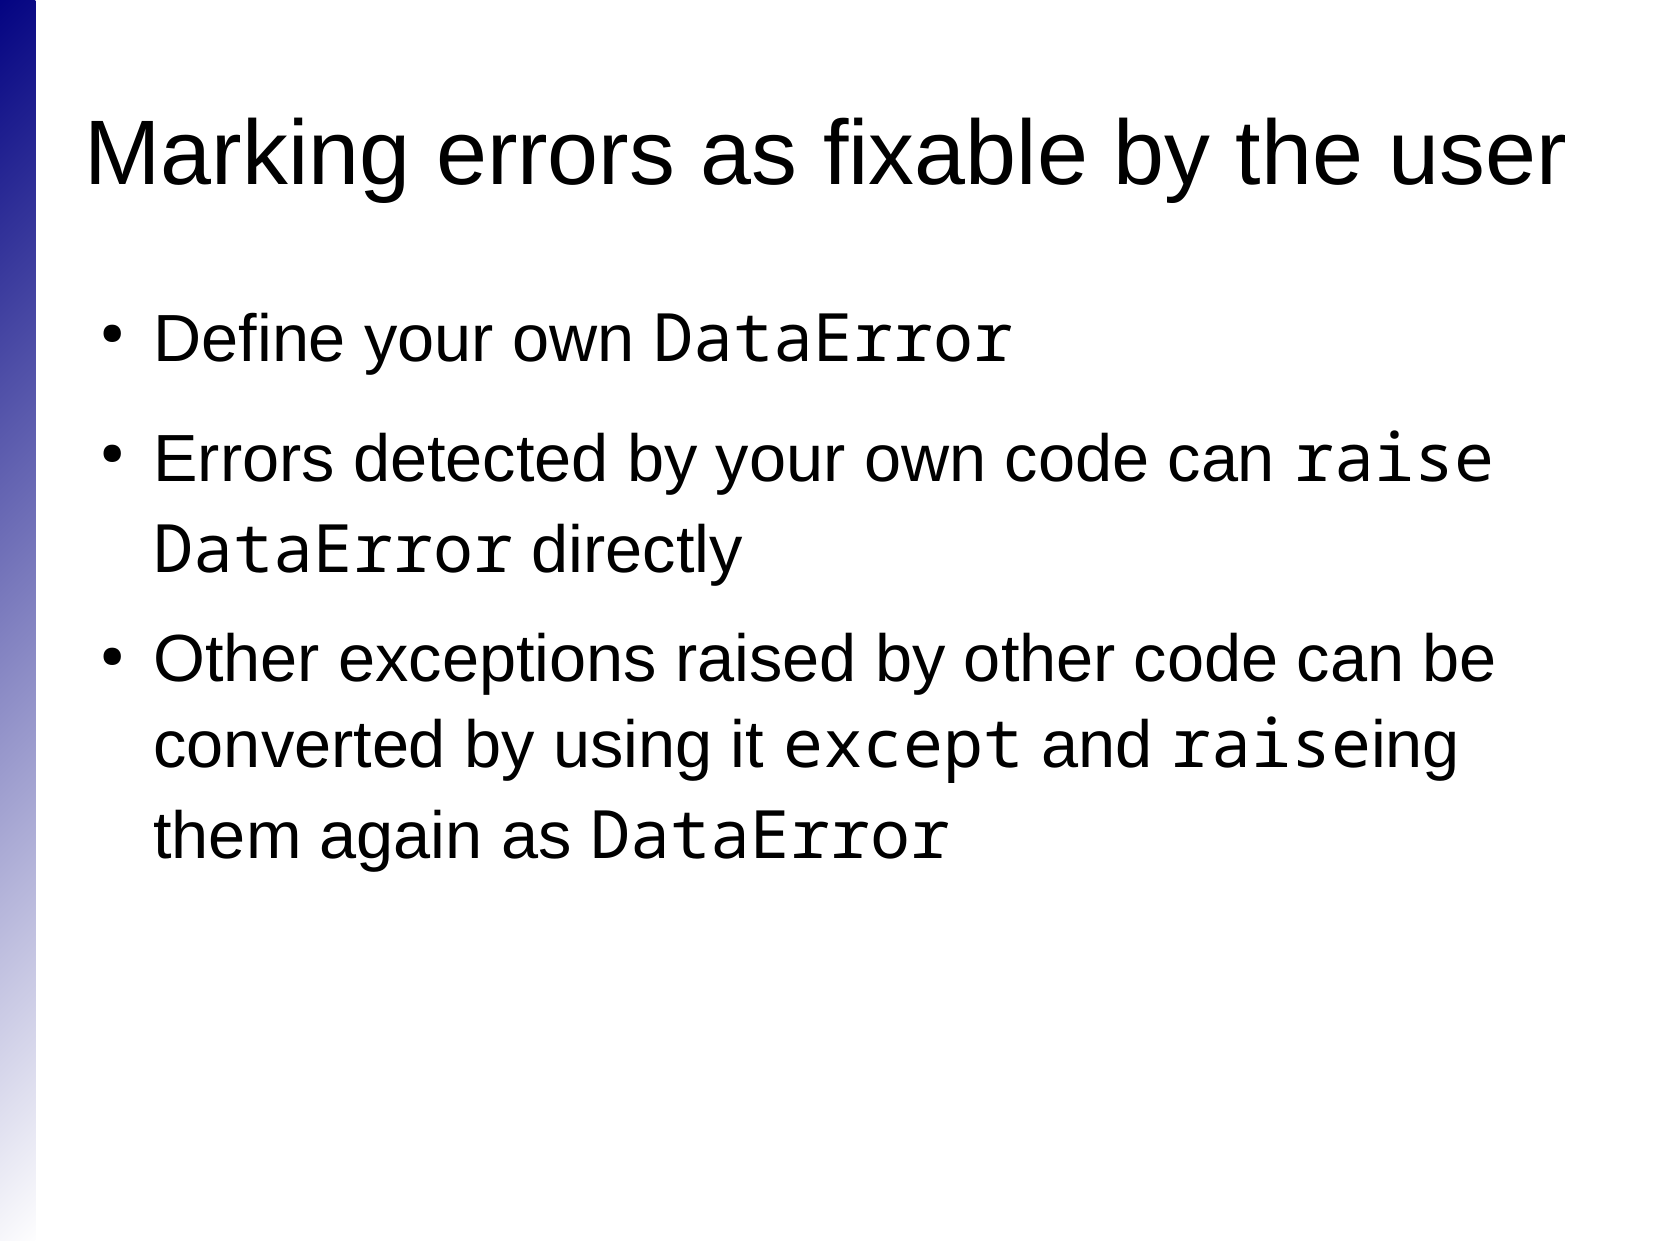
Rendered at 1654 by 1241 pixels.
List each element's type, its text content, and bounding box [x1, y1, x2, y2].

list Define your own DataError Errors detected by your own code can raise DataError directly Other exceptions raised by other code can be converted by using it except and raiseing them again as DataError [82, 290, 1571, 1109]
title Marking errors as fixable by the user [82, 49, 1571, 257]
